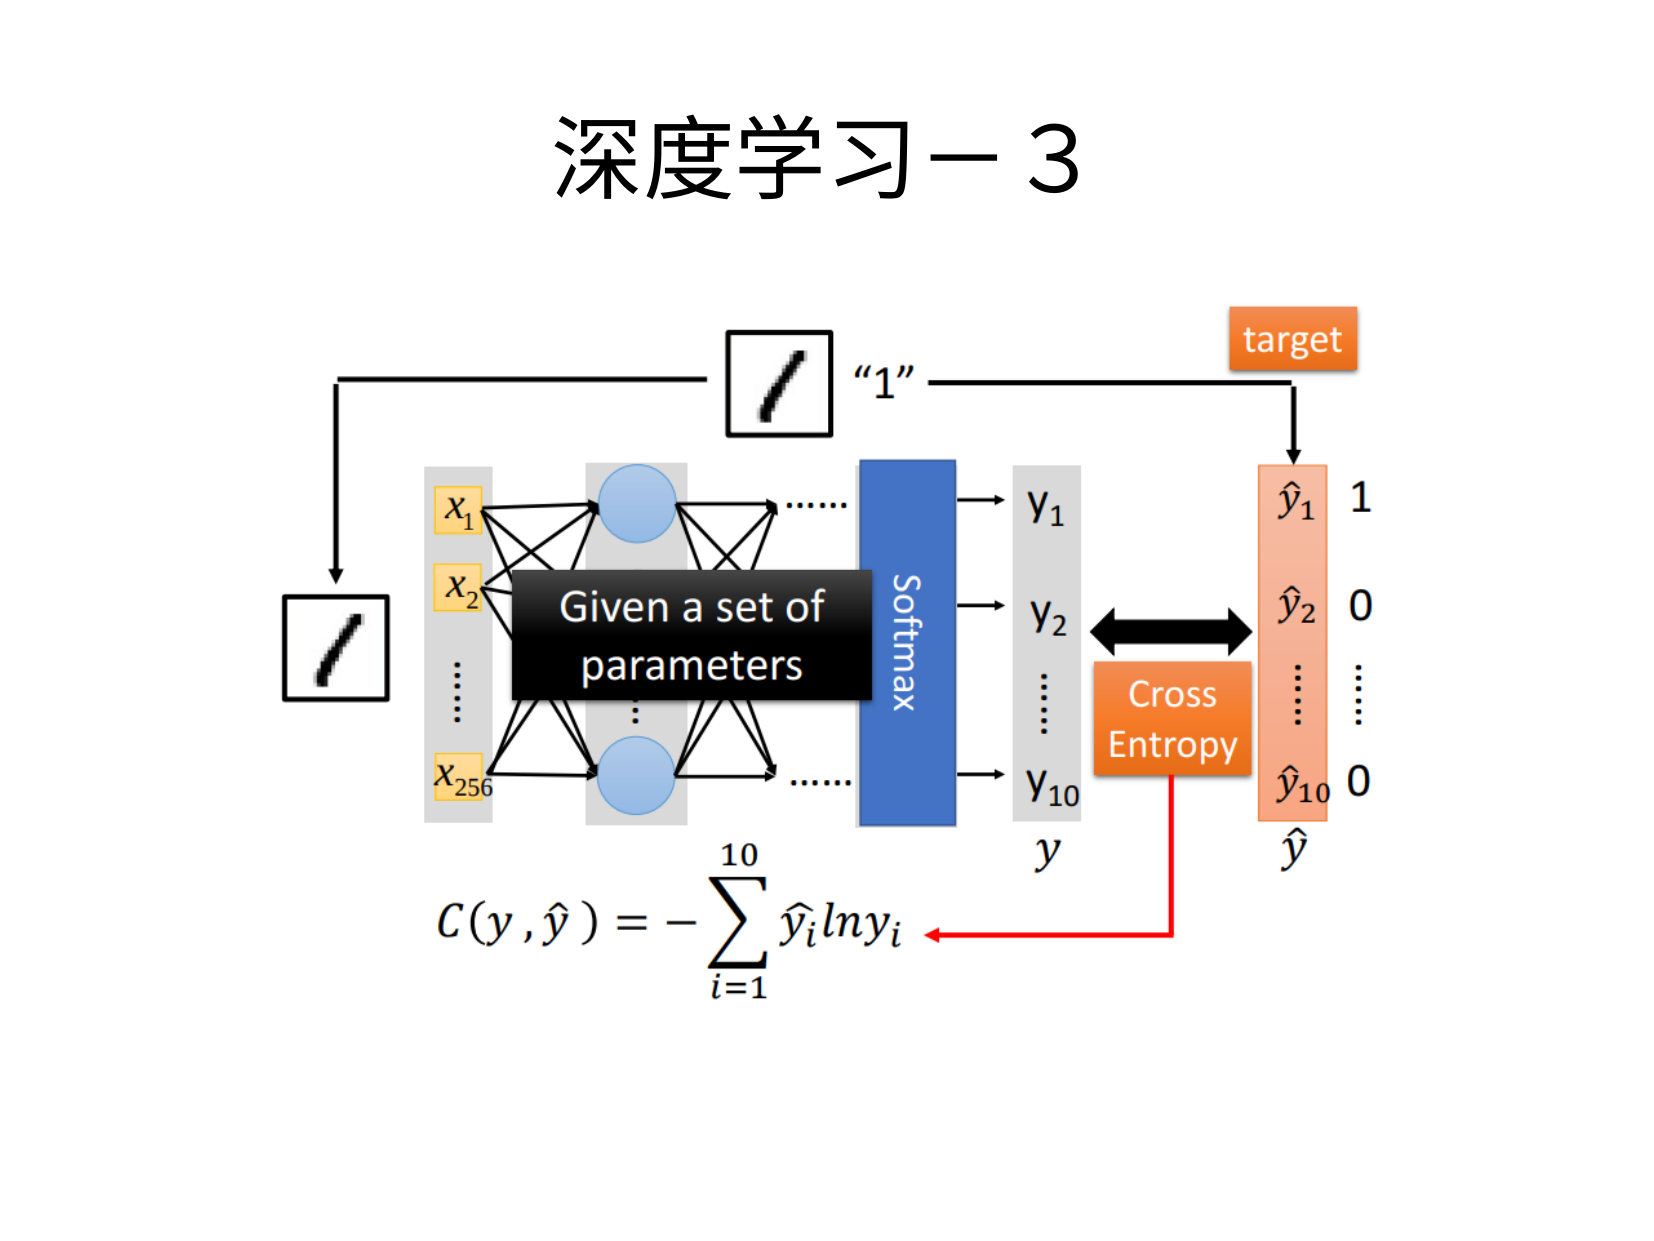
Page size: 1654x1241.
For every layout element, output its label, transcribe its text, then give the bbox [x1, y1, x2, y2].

title 深度学习－３ [82, 49, 1571, 257]
picture [254, 290, 1400, 1010]
